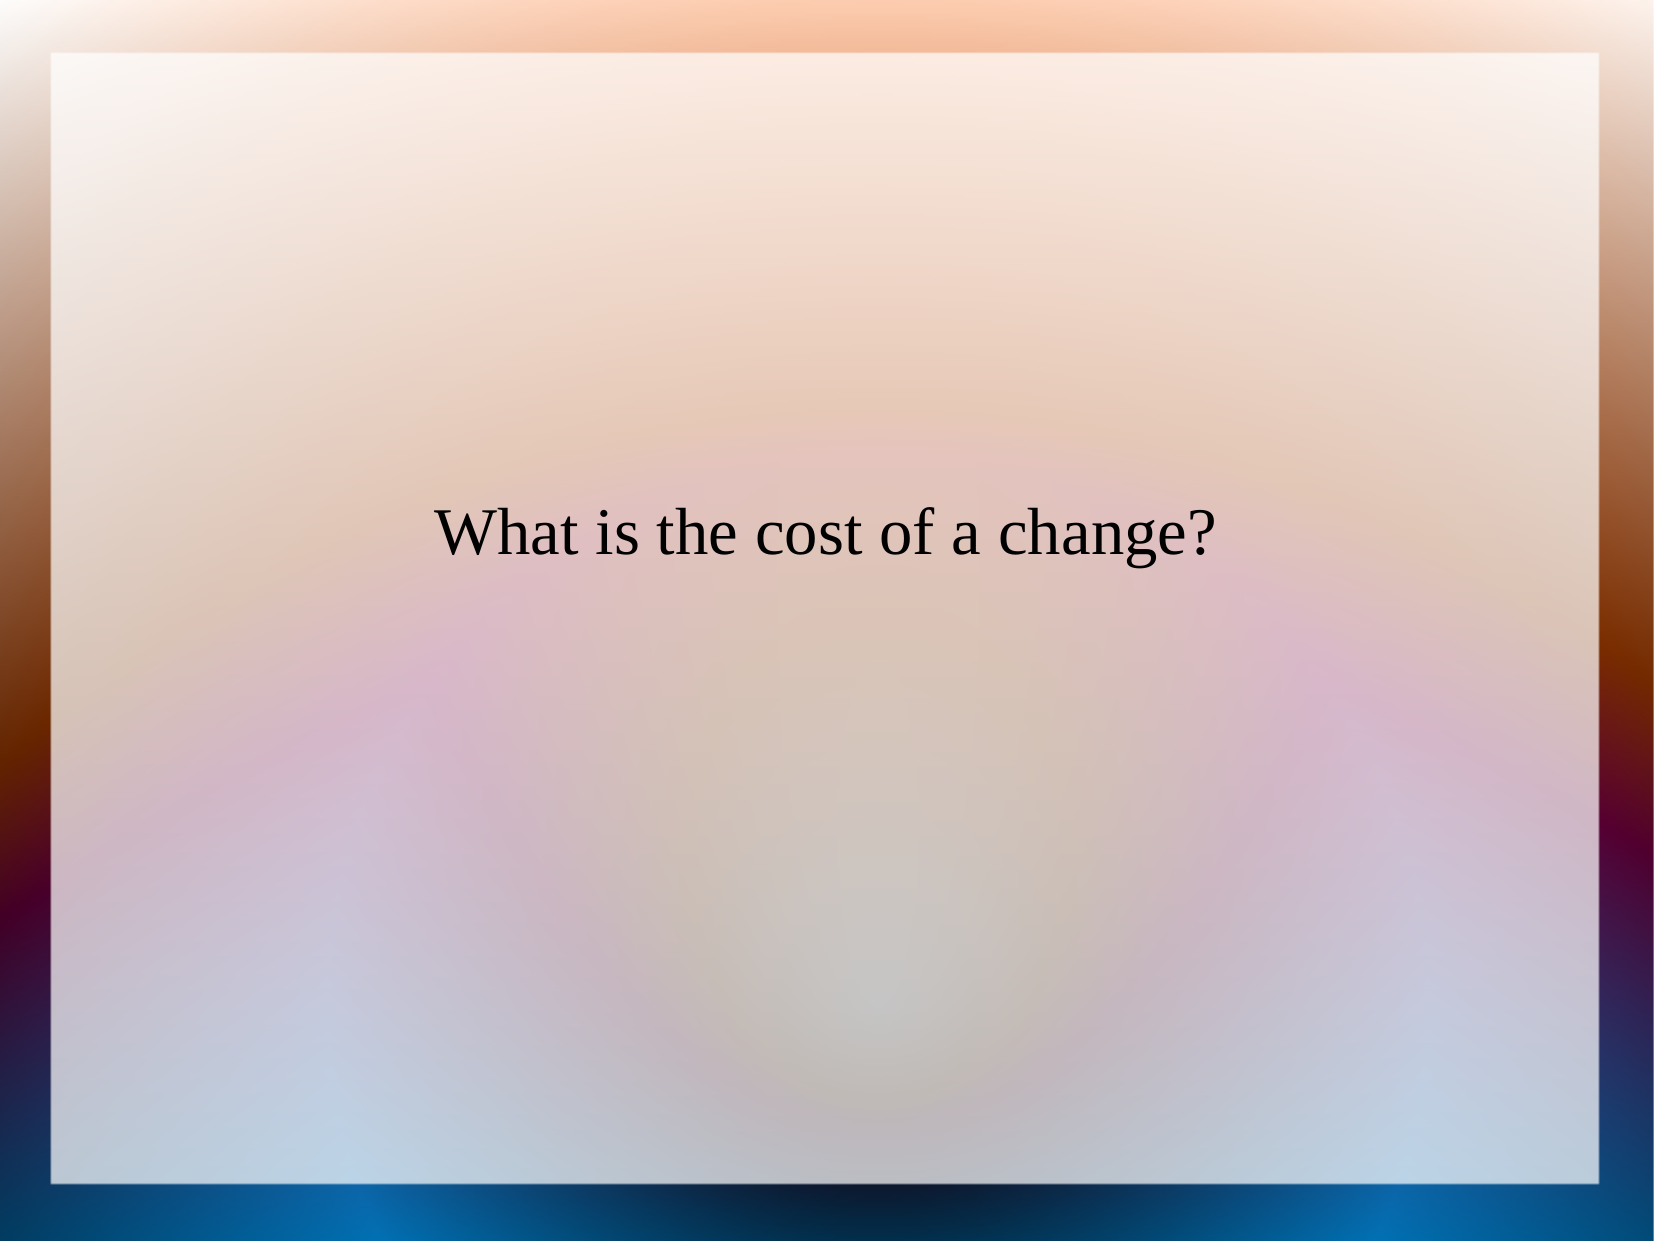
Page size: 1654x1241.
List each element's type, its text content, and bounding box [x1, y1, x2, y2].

subtitle What is the cost of a change? [82, 55, 1571, 1010]
picture [0, 0, 1654, 1241]
